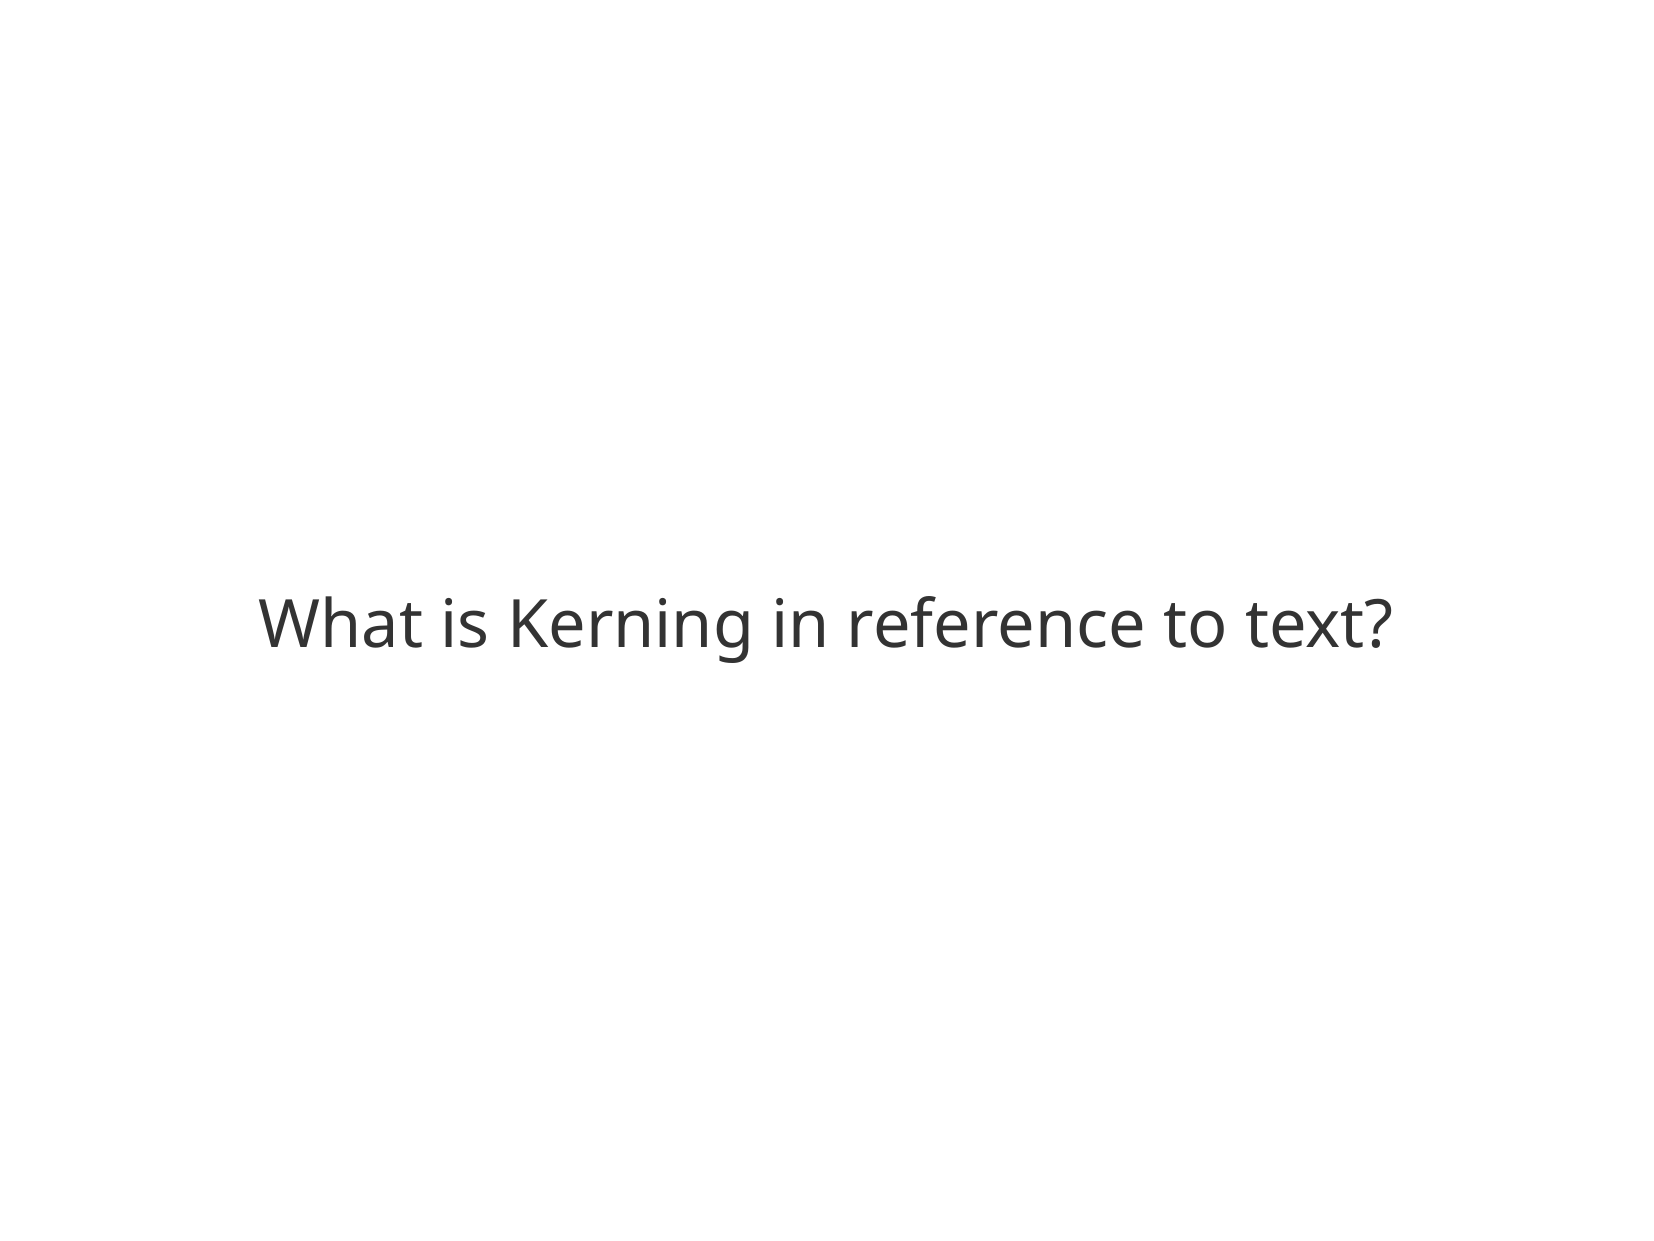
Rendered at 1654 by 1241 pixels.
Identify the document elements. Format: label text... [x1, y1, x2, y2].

subtitle What is Kerning in reference to text? [82, 49, 1571, 1193]
